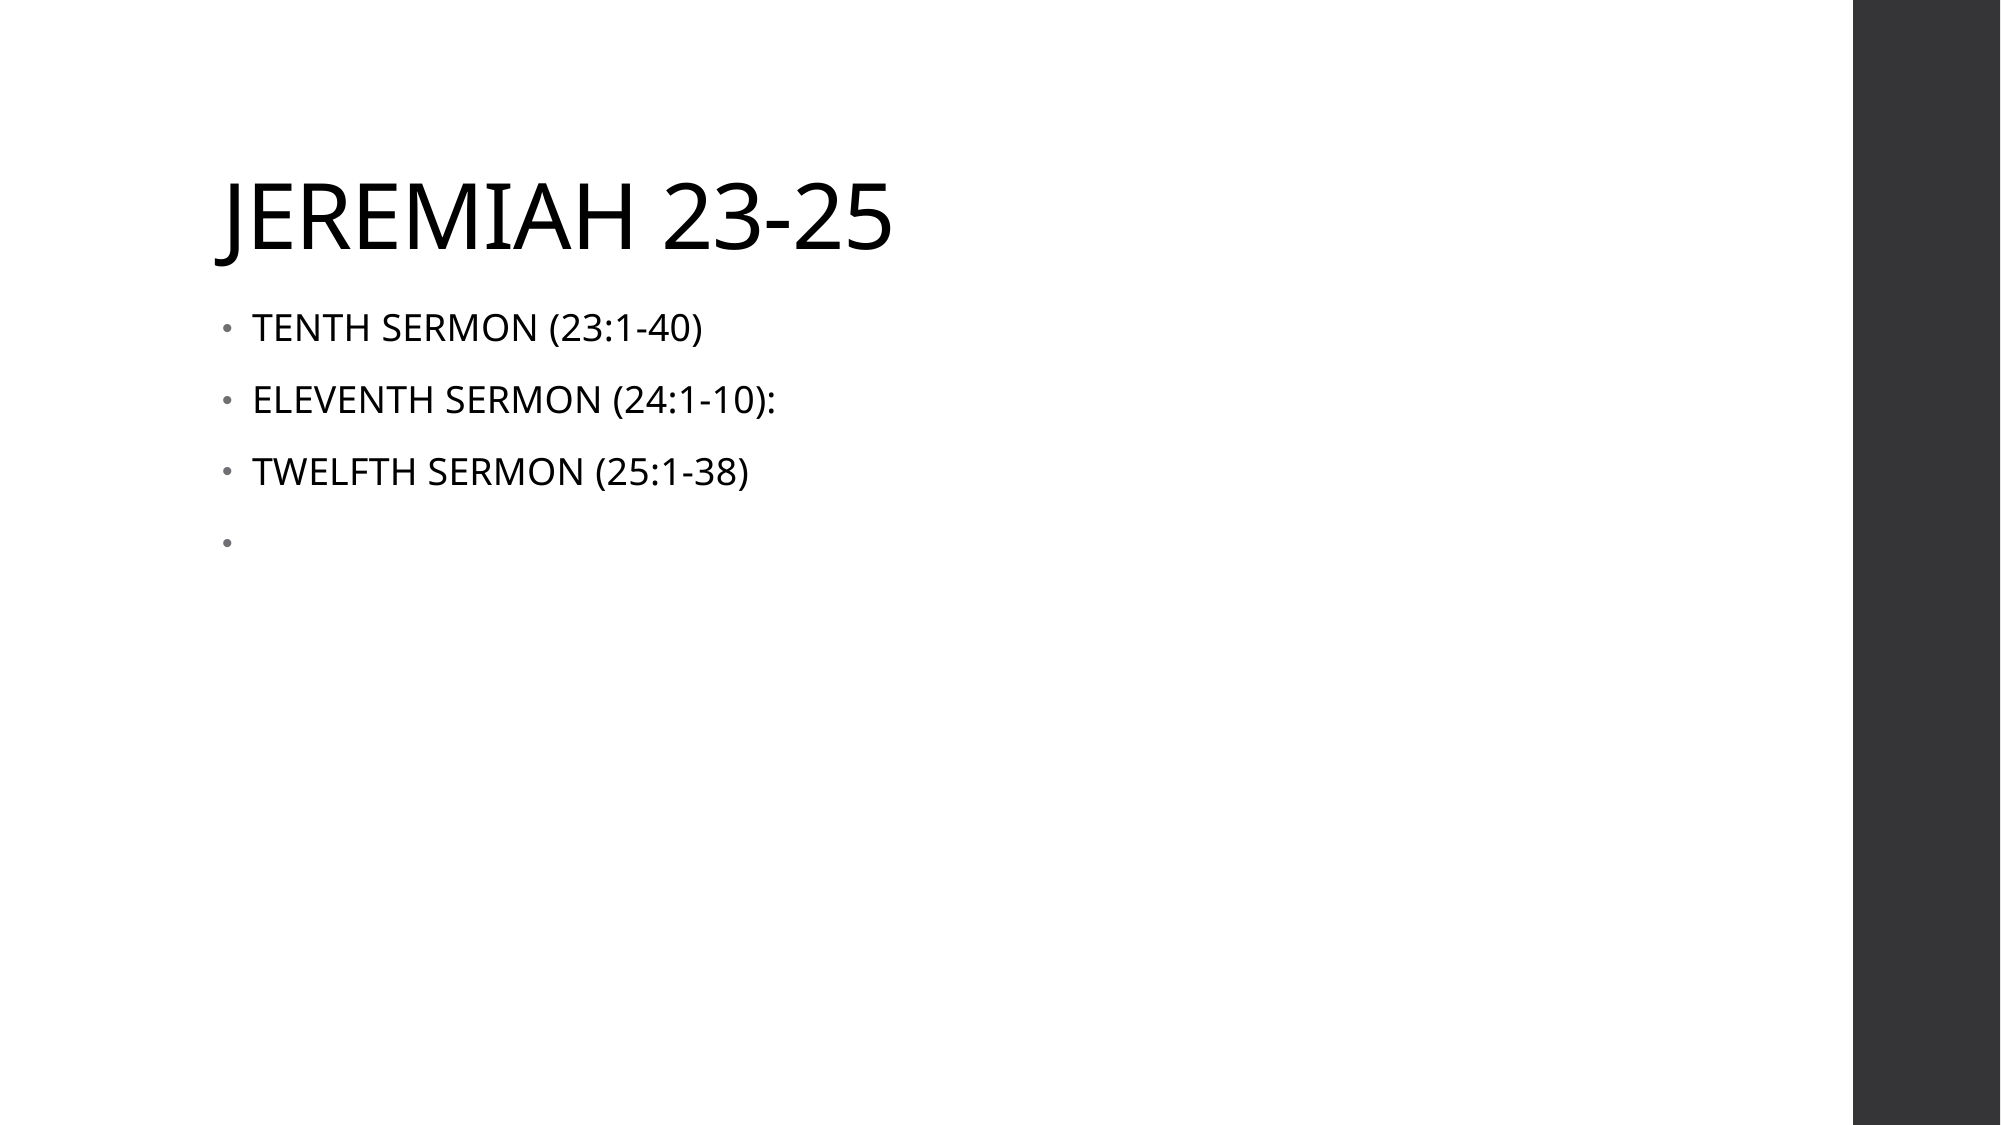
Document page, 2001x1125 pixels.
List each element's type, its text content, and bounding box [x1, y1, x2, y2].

list TENTH SERMON (23:1-40) ELEVENTH SERMON (24:1-10): TWELFTH SERMON (25:1-38) [206, 299, 1617, 1014]
title JEREMIAH 23-25 [206, 60, 1797, 278]
